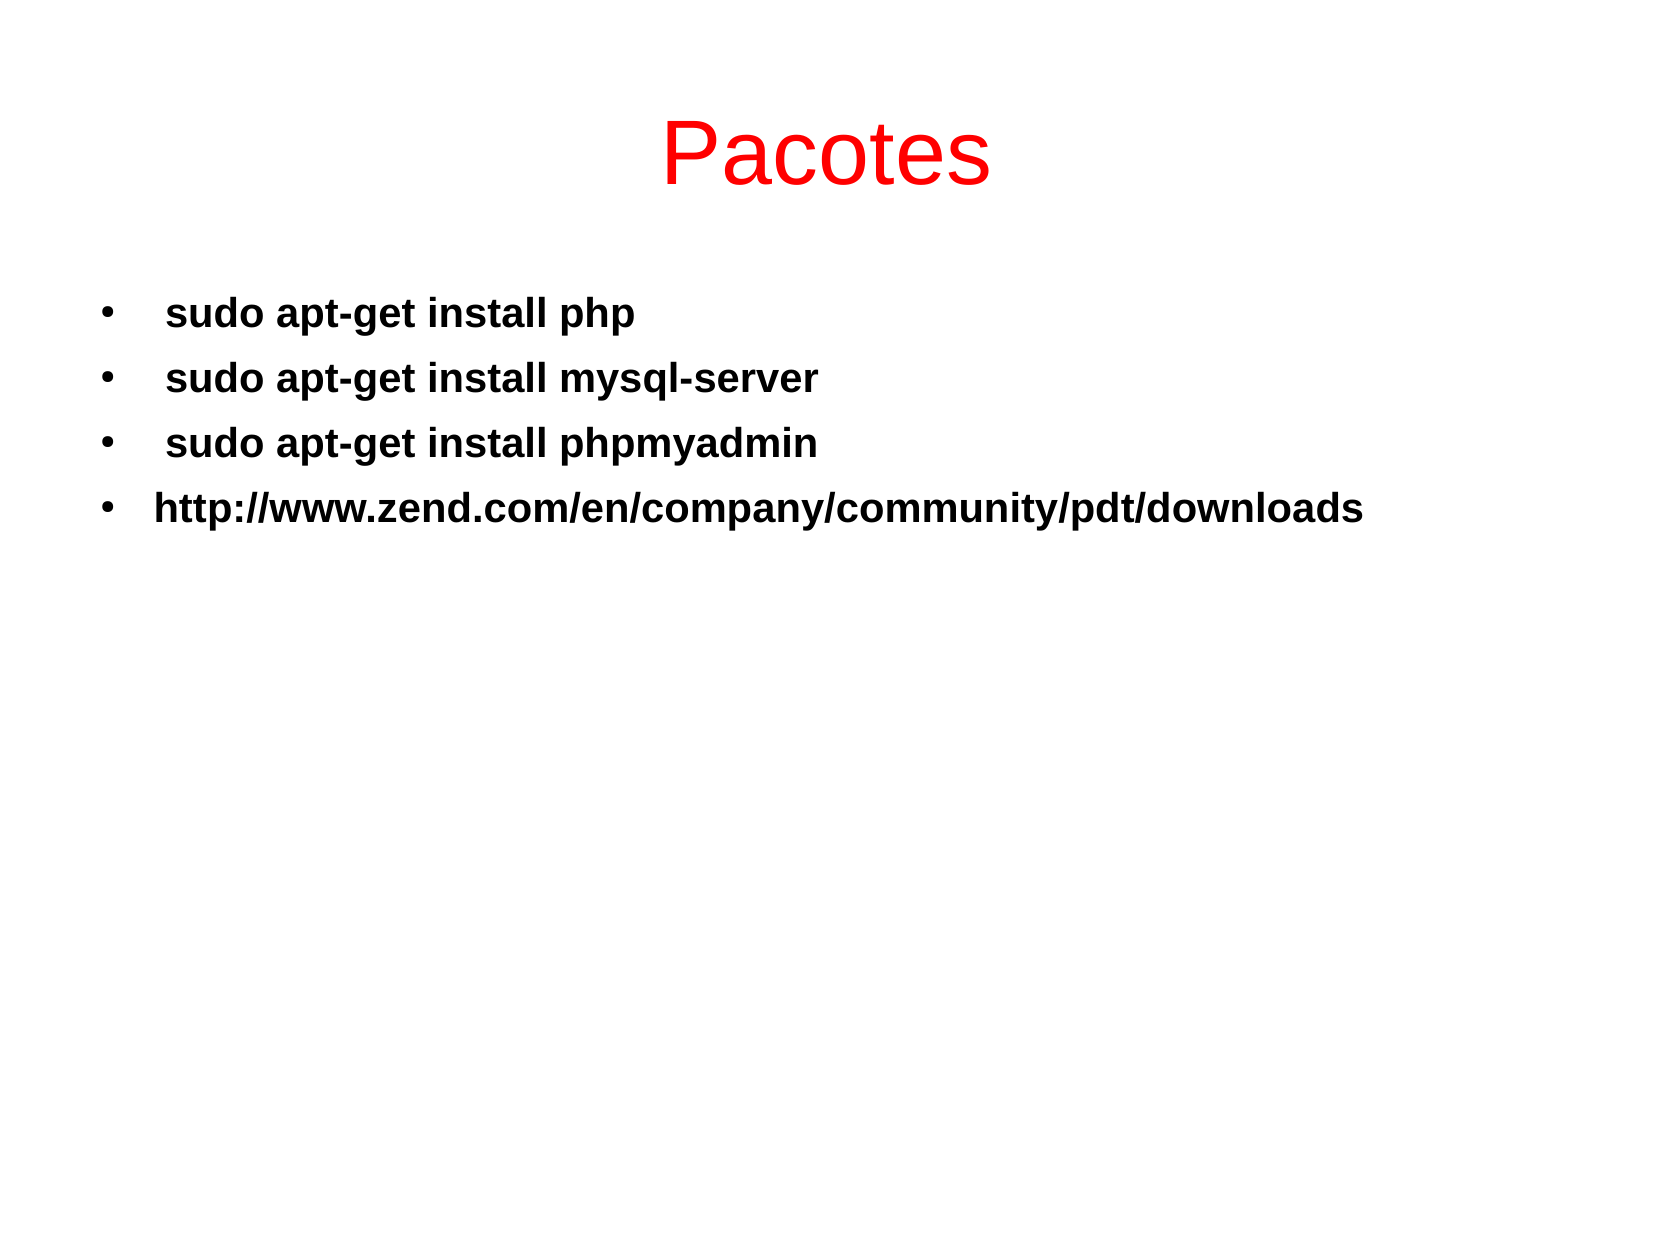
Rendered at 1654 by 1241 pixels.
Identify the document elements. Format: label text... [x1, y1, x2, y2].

list sudo apt-get install php sudo apt-get install mysql-server sudo apt-get install phpmyadmin http://www.zend.com/en/company/community/pdt/downloads [82, 290, 1571, 1010]
title Pacotes [82, 49, 1571, 257]
